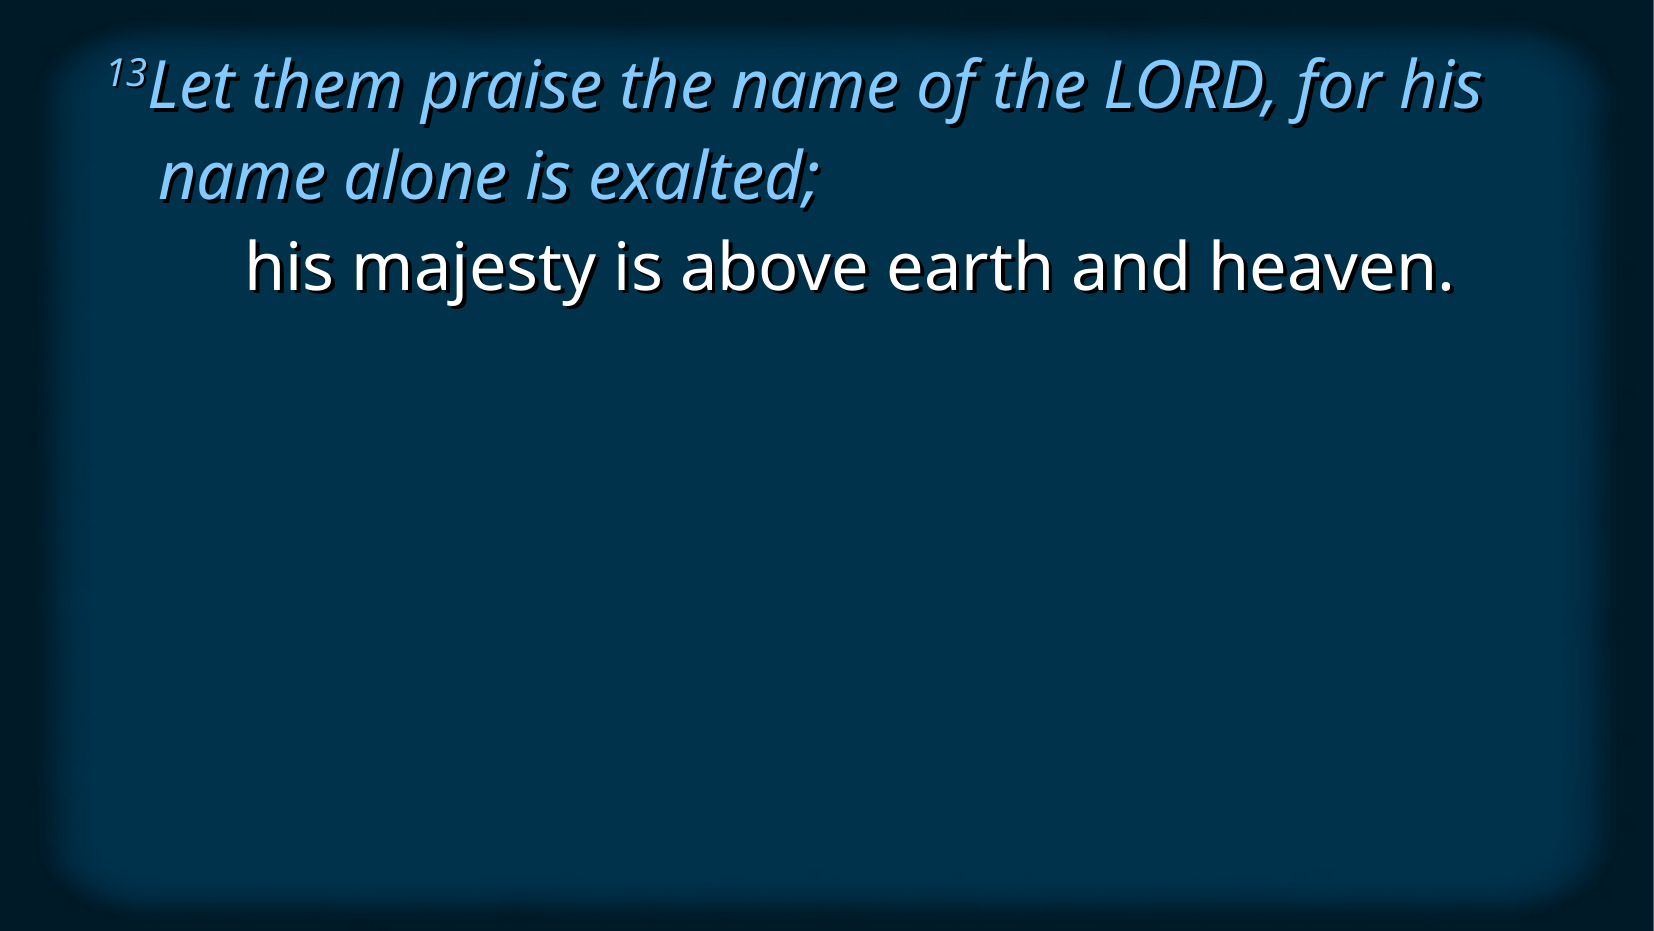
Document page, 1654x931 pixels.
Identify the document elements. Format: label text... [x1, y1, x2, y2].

picture [0, 0, 1654, 931]
text_box 13Let them praise the name of the LORD, for his name alone is exalted; his majesty is above earth and heaven. [90, 30, 1576, 312]
